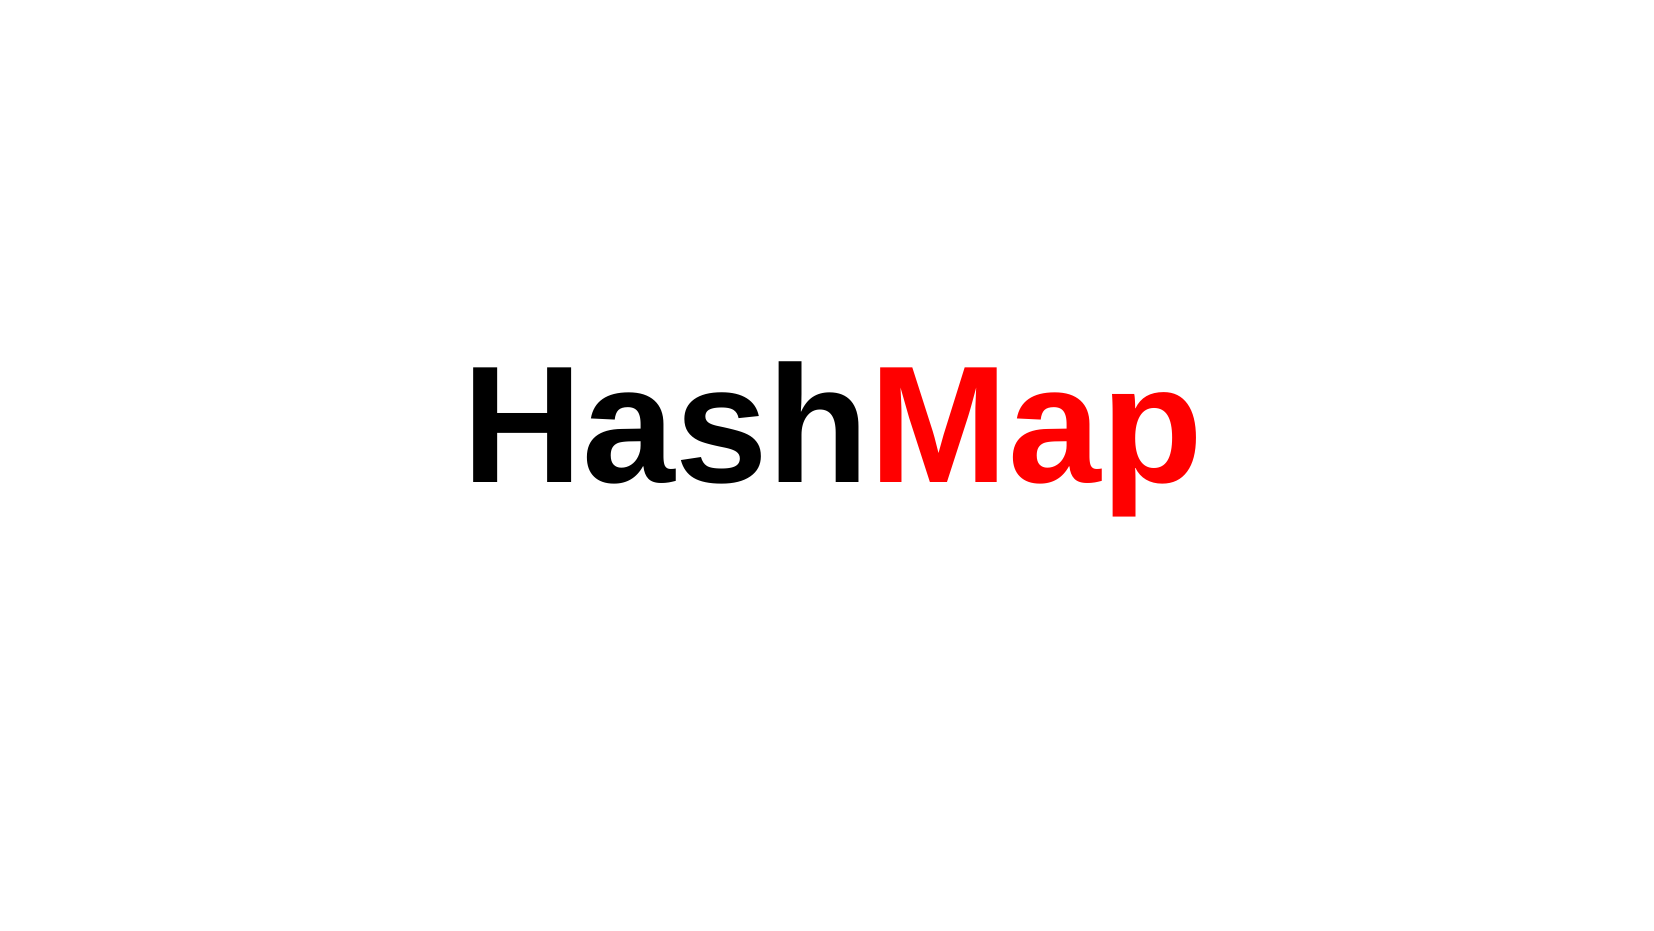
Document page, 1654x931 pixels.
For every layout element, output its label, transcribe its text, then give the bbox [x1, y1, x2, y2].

title HashMap [88, 331, 1577, 518]
